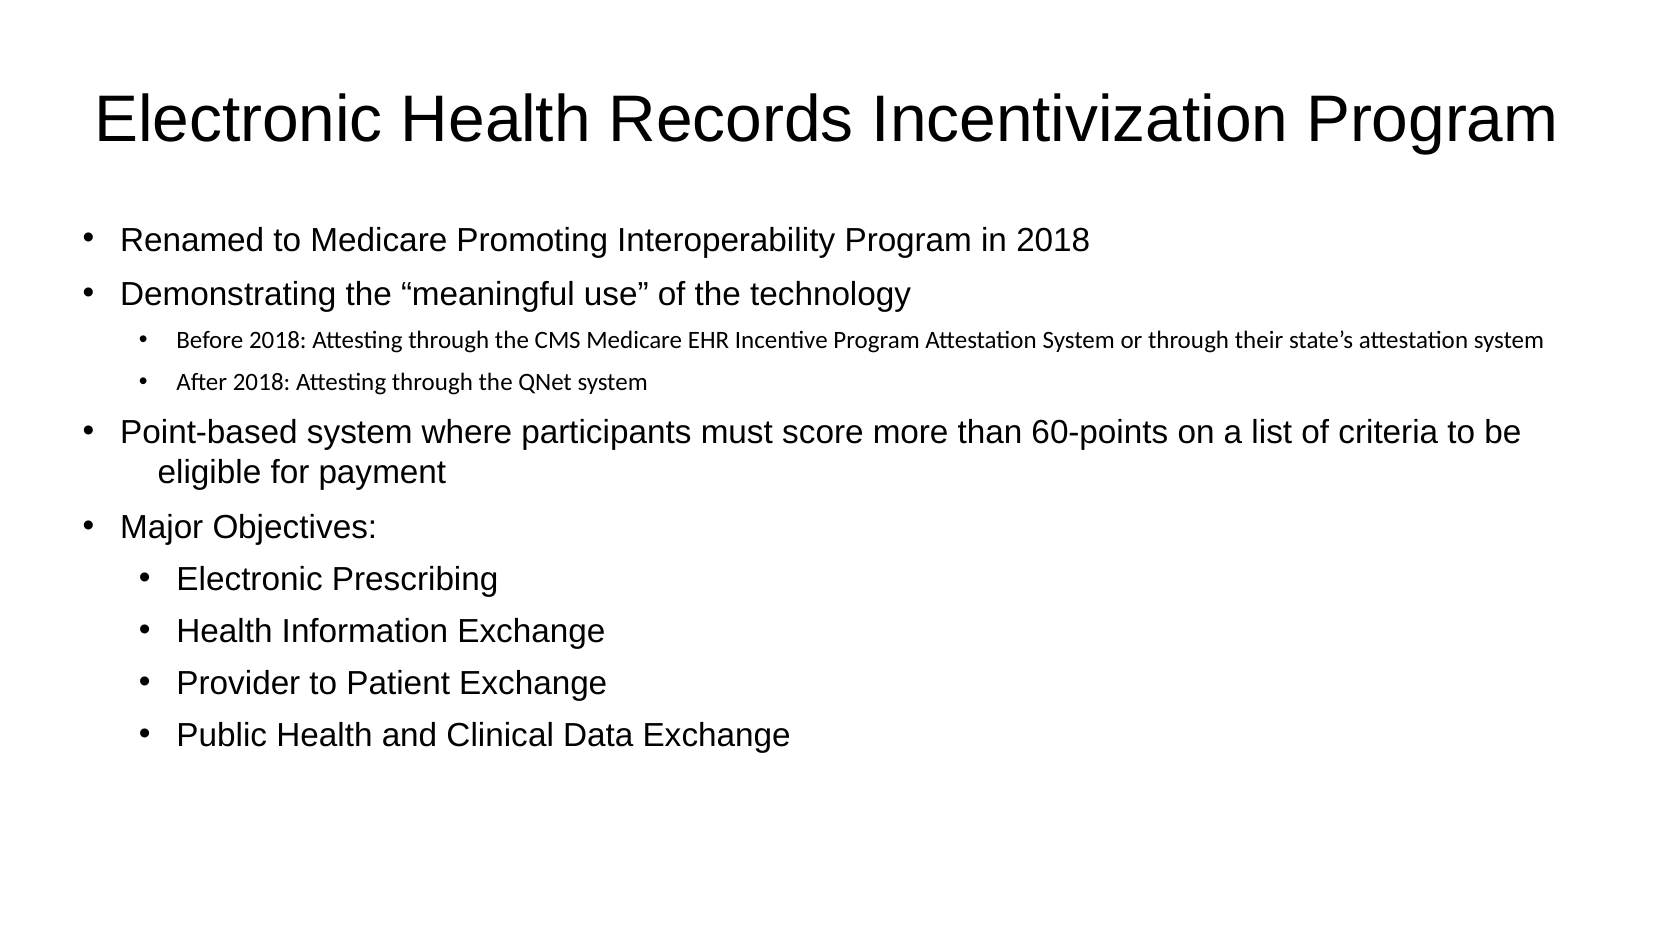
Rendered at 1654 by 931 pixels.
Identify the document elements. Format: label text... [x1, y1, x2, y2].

list Renamed to Medicare Promoting Interoperability Program in 2018 Demonstrating the “meaningful use” of the technology Before 2018: Attesting through the CMS Medicare EHR Incentive Program Attestation System or through their state’s attestation system After 2018: Attesting through the QNet system Point-based system where participants must score more than 60-points on a list of criteria to be eligible for payment Major Objectives: Electronic Prescribing Health Information Exchange Provider to Patient Exchange Public Health and Clinical Data Exchange [82, 217, 1571, 758]
title Electronic Health Records Incentivization Program [82, 37, 1571, 193]
